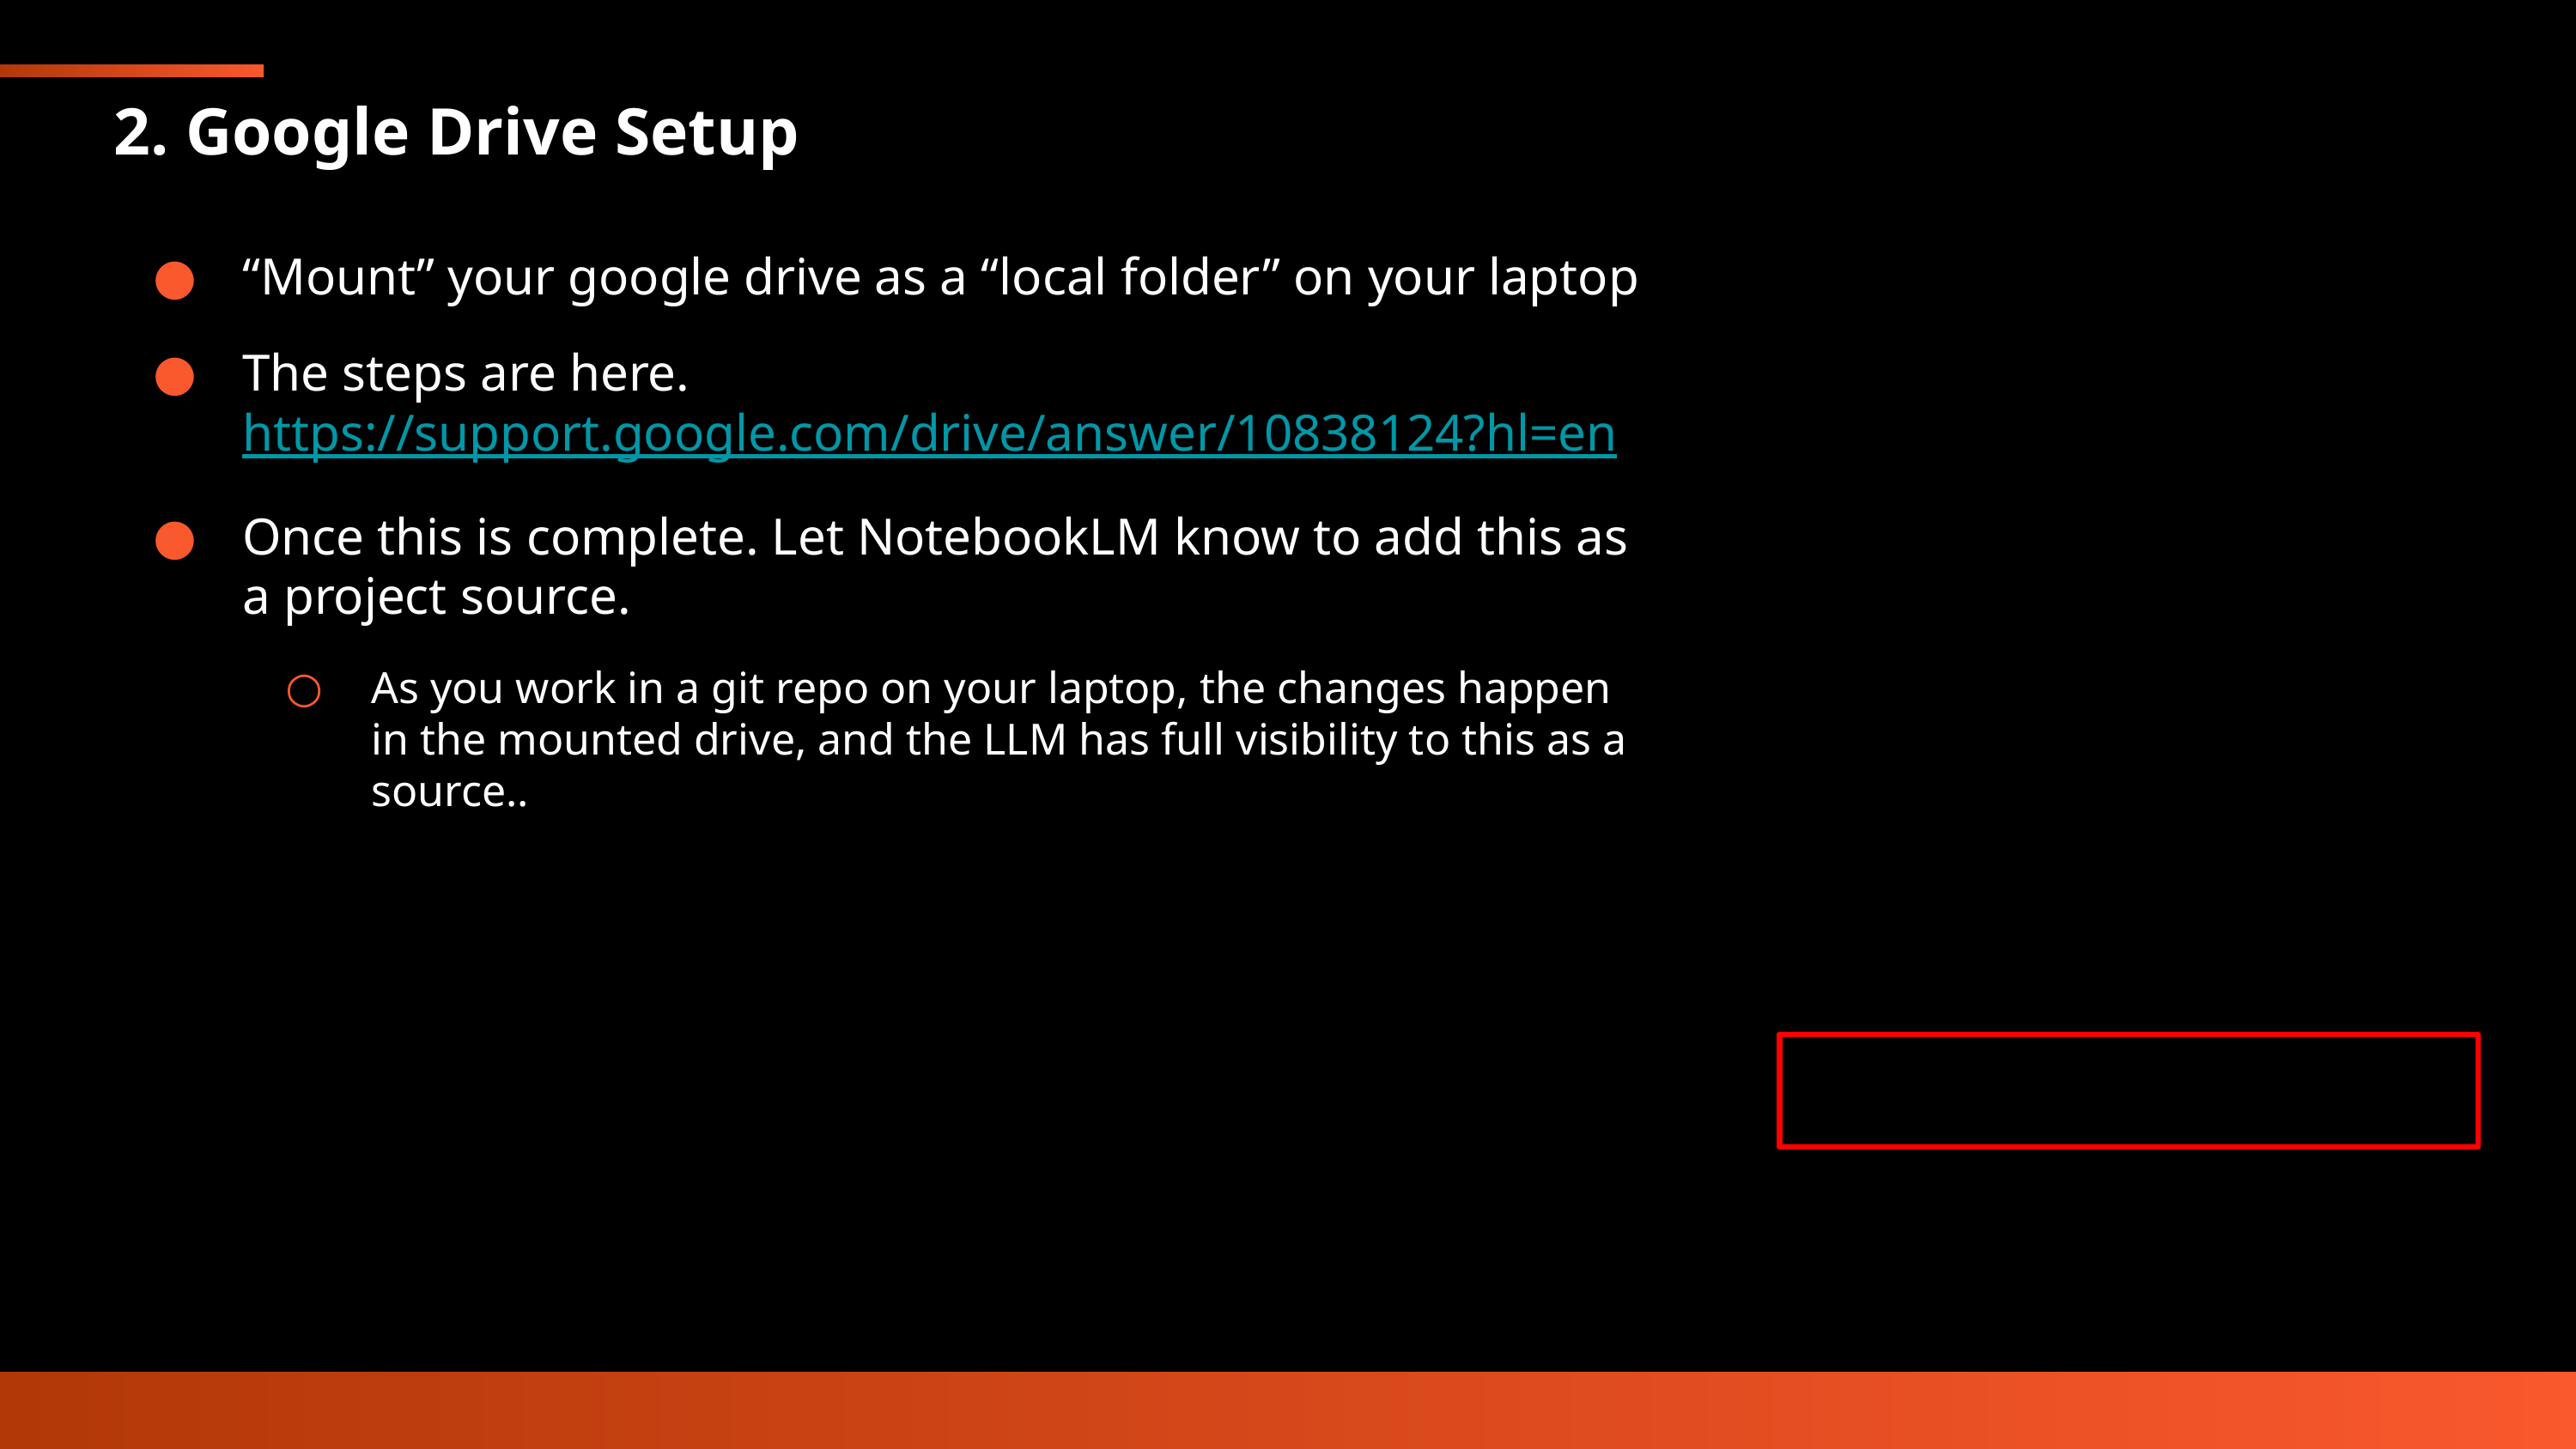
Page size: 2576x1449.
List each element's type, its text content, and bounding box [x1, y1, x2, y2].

list “Mount” your google drive as a “local folder” on your laptop The steps are here. https://support.google.com/drive/answer/10838124?hl=en Once this is complete. Let NotebookLM know to add this as a project source. As you work in a git repo on your laptop, the changes happen in the mounted drive, and the LLM has full visibility to this as a source.. [88, 227, 1668, 1181]
text_box Google drive [2516, 1372, 2524, 1448]
title 2. Google Drive Setup [88, 64, 2488, 227]
